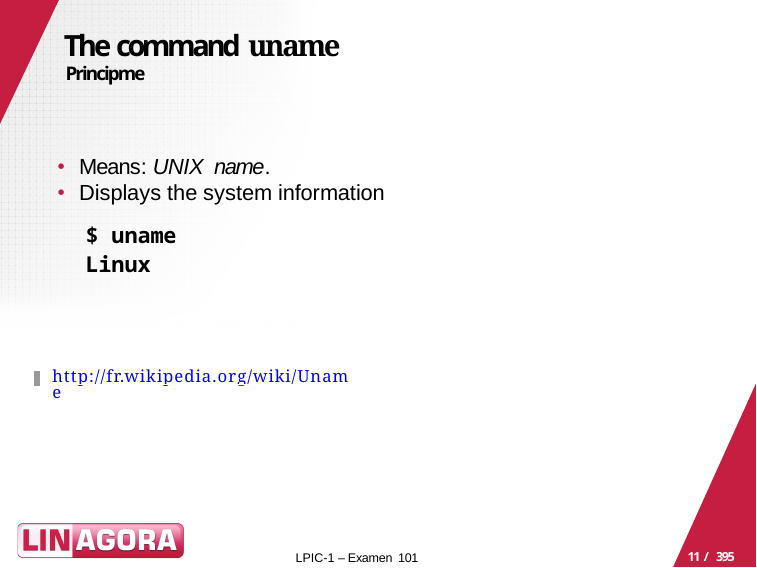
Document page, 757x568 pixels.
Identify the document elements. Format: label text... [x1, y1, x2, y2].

text_box The command uname Principme [63, 26, 697, 122]
text_box <number> / 395 [683, 549, 747, 568]
text_box http://fr.wikipedia.org/wiki/Uname [50, 365, 355, 388]
text_box [17, 520, 184, 562]
picture [0, 0, 352, 352]
text_box Means: UNIX name. Displays the system information [55, 152, 521, 276]
text_box LPIC-1 – Examen 101 [293, 549, 420, 568]
text_box $ uname Linux [70, 212, 228, 272]
